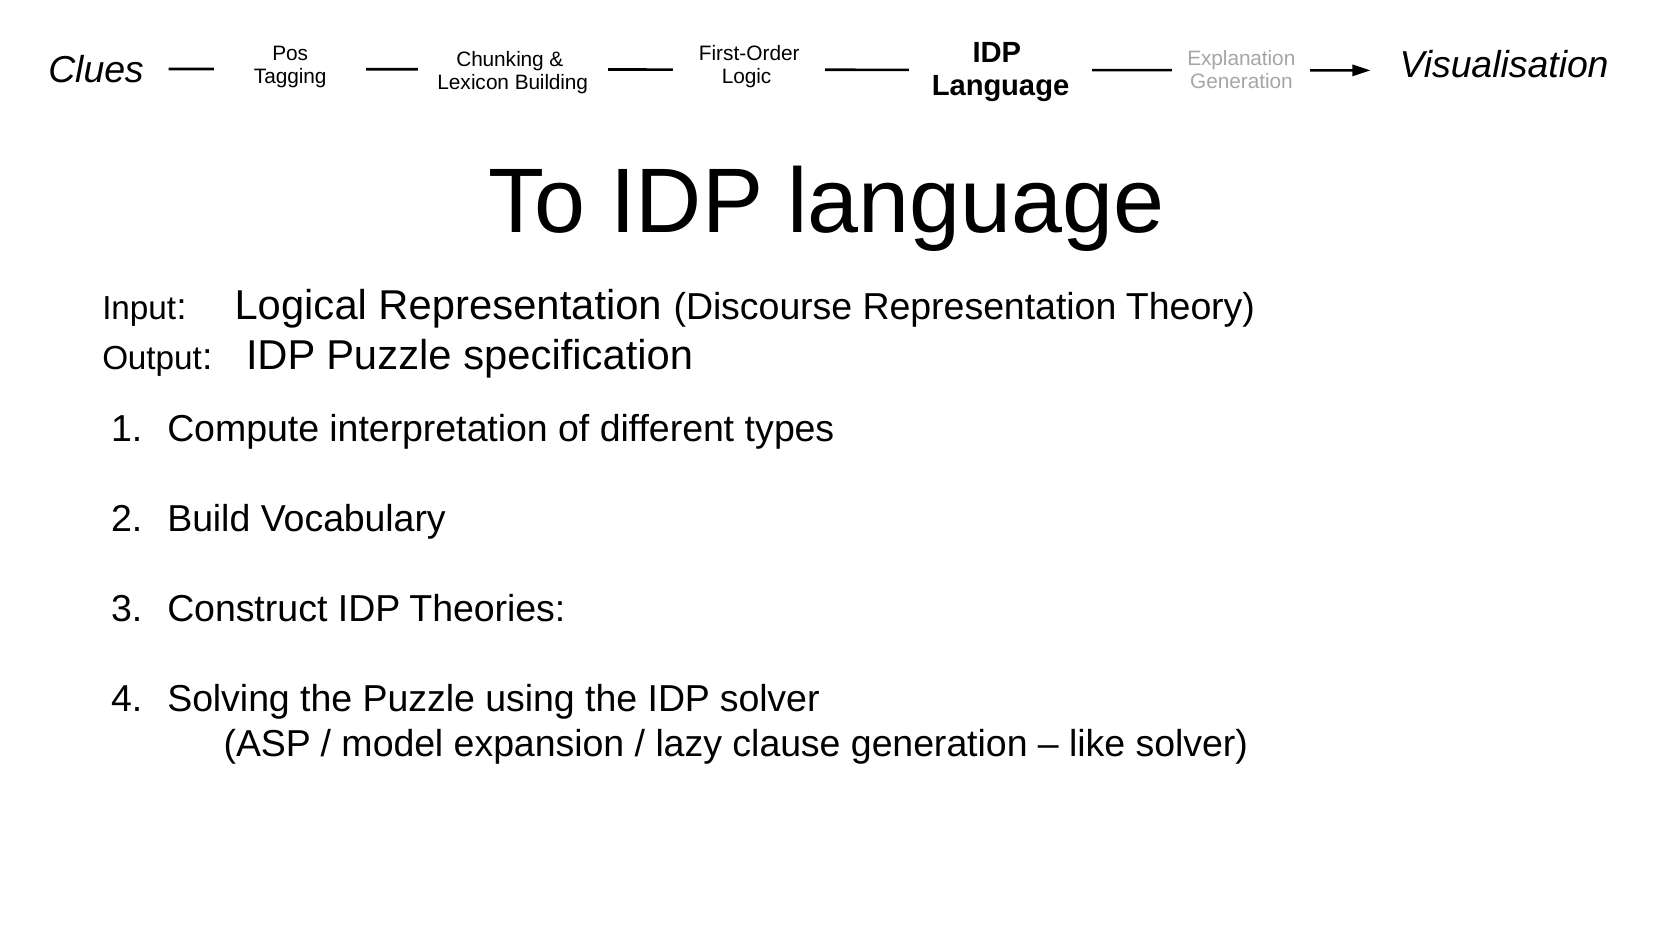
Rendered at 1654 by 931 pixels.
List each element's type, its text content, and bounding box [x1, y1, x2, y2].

text_box Compute interpretation of different types Build Vocabulary Construct IDP Theories: Solving the Puzzle using the IDP solver (ASP / model expansion / lazy clause generation – like solver) [96, 396, 1620, 889]
text_box Clues [31, 42, 161, 99]
text_box IDP Language [909, 29, 1092, 109]
text_box Visualisation [1384, 37, 1624, 94]
text_box First-Order Logic [673, 35, 825, 96]
text_box Chunking & Lexicon Building [418, 40, 608, 102]
text_box Input: Logical Representation (Discourse Representation Theory) Output: IDP Puzzle specification [85, 270, 1573, 385]
text_box Pos Tagging [214, 34, 366, 96]
title To IDP language [82, 120, 1571, 277]
text_box Explanation Generation [1172, 39, 1310, 101]
